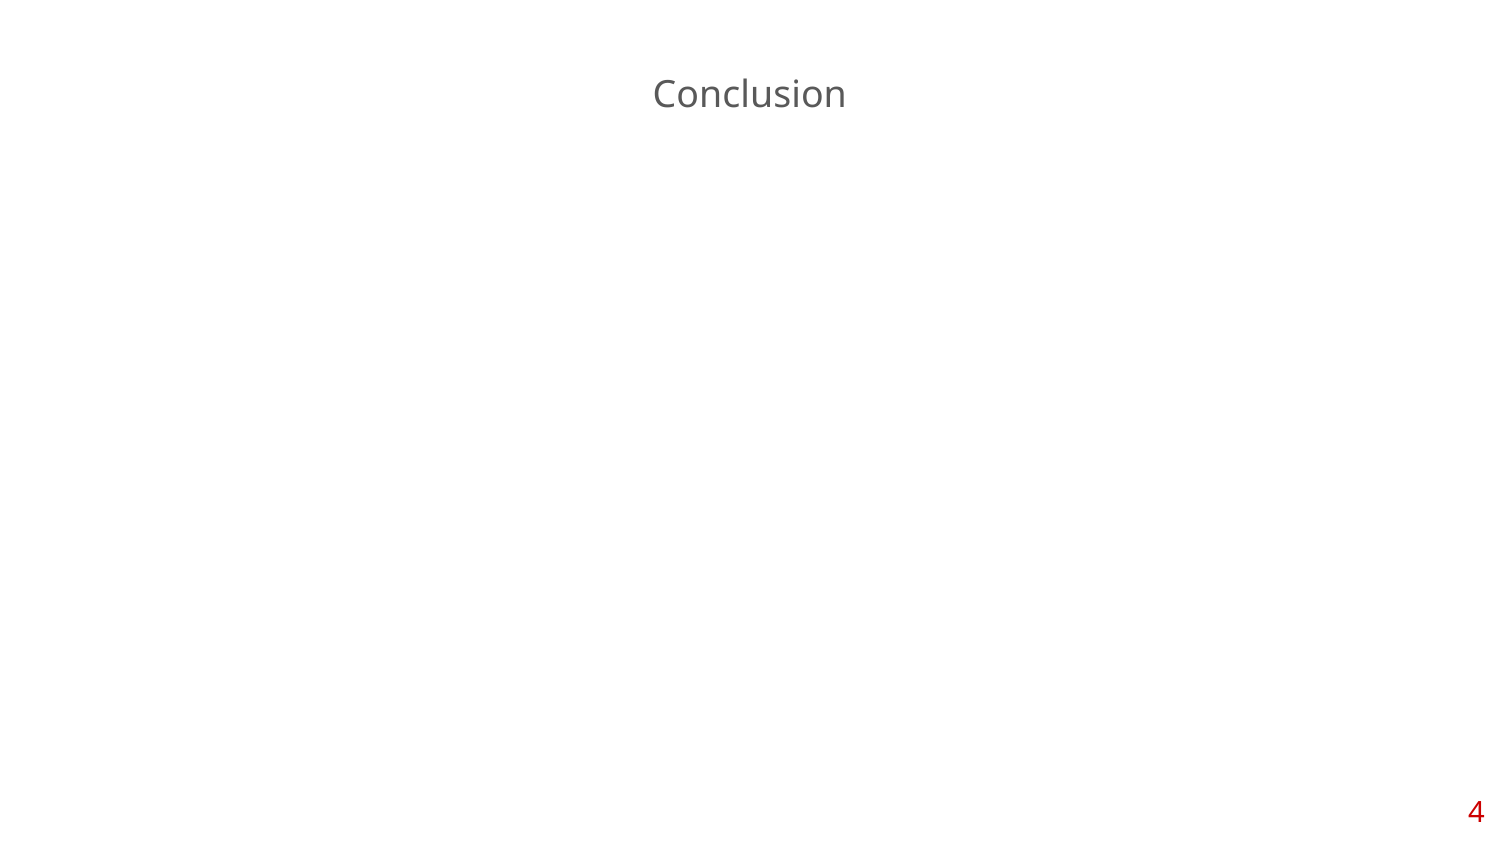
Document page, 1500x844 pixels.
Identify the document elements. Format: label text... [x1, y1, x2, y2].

text_box 4 [196, 778, 1500, 844]
text_box Conclusion [581, 55, 919, 133]
